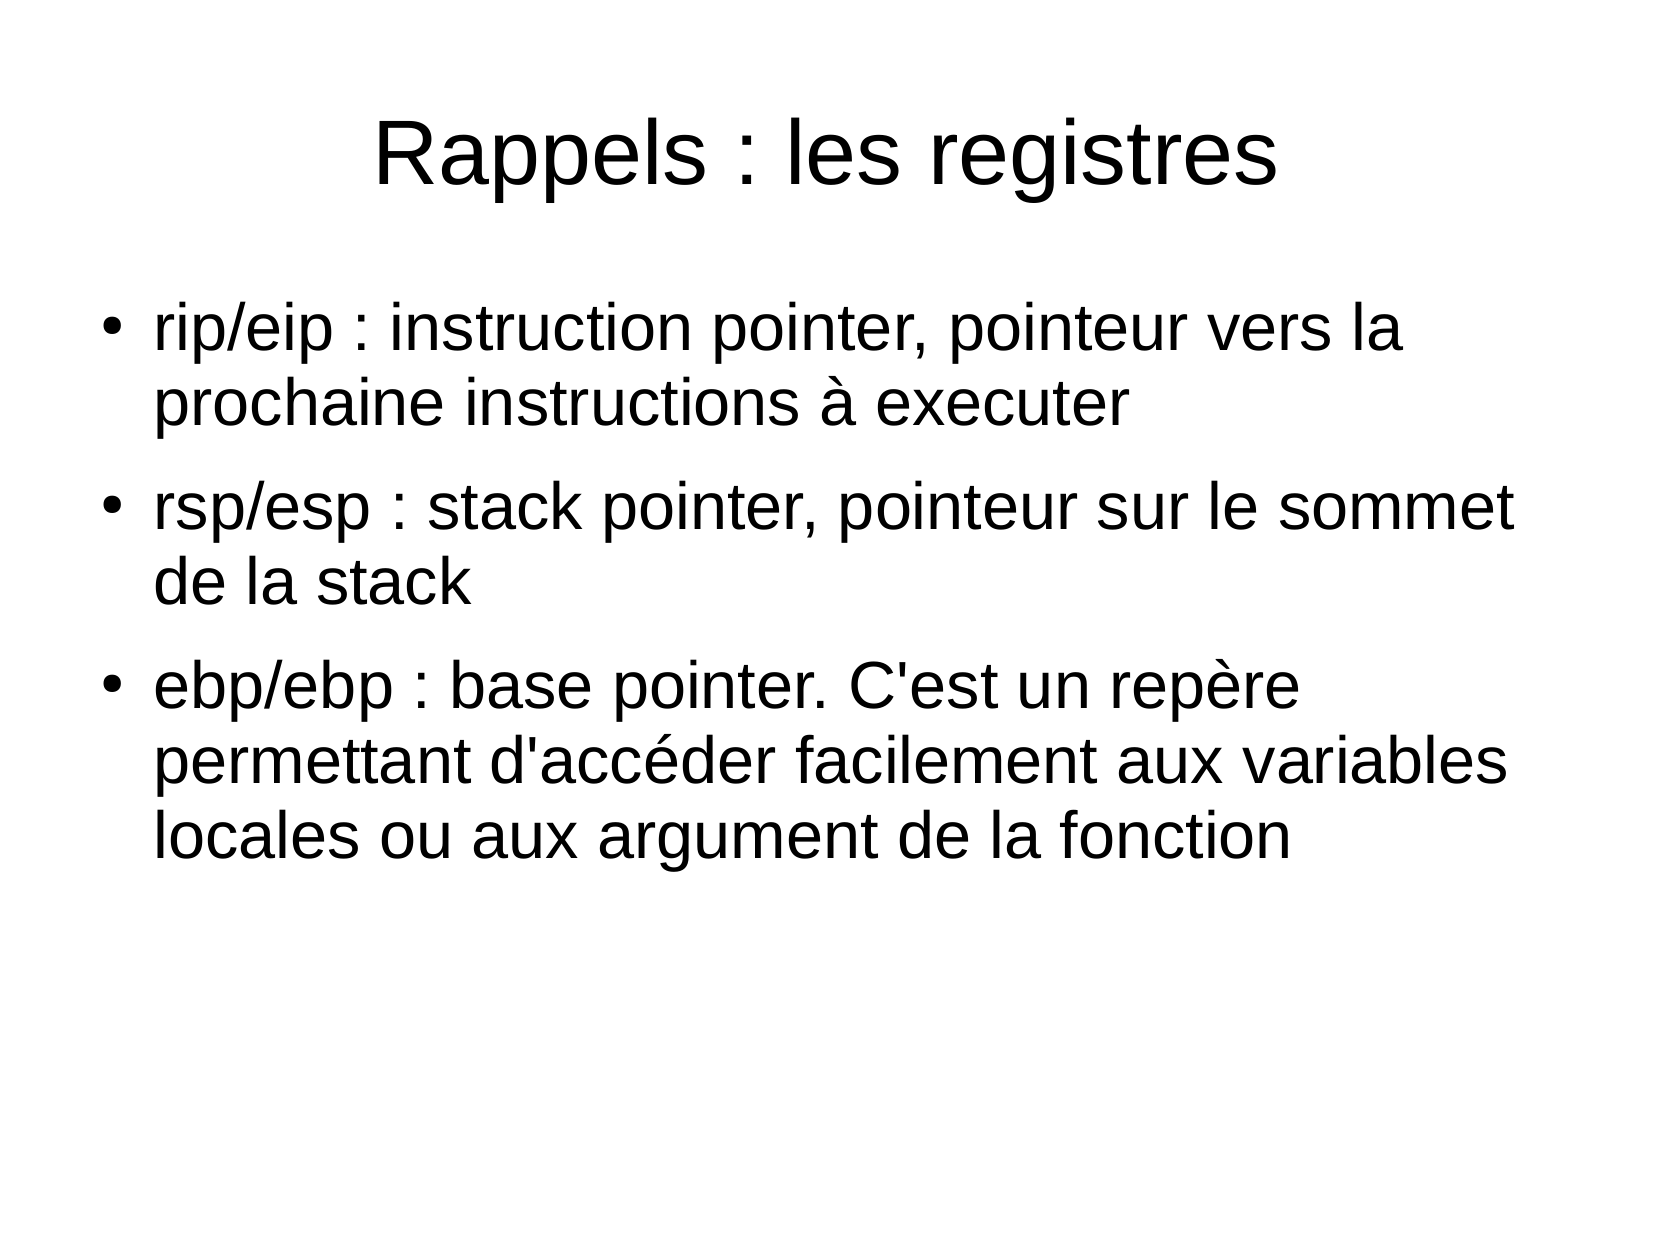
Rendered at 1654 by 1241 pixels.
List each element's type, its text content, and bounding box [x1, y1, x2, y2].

title Rappels : les registres [82, 49, 1571, 257]
list rip/eip : instruction pointer, pointeur vers la prochaine instructions à executer rsp/esp : stack pointer, pointeur sur le sommet de la stack ebp/ebp : base pointer. C'est un repère permettant d'accéder facilement aux variables locales ou aux argument de la fonction [82, 290, 1571, 1010]
